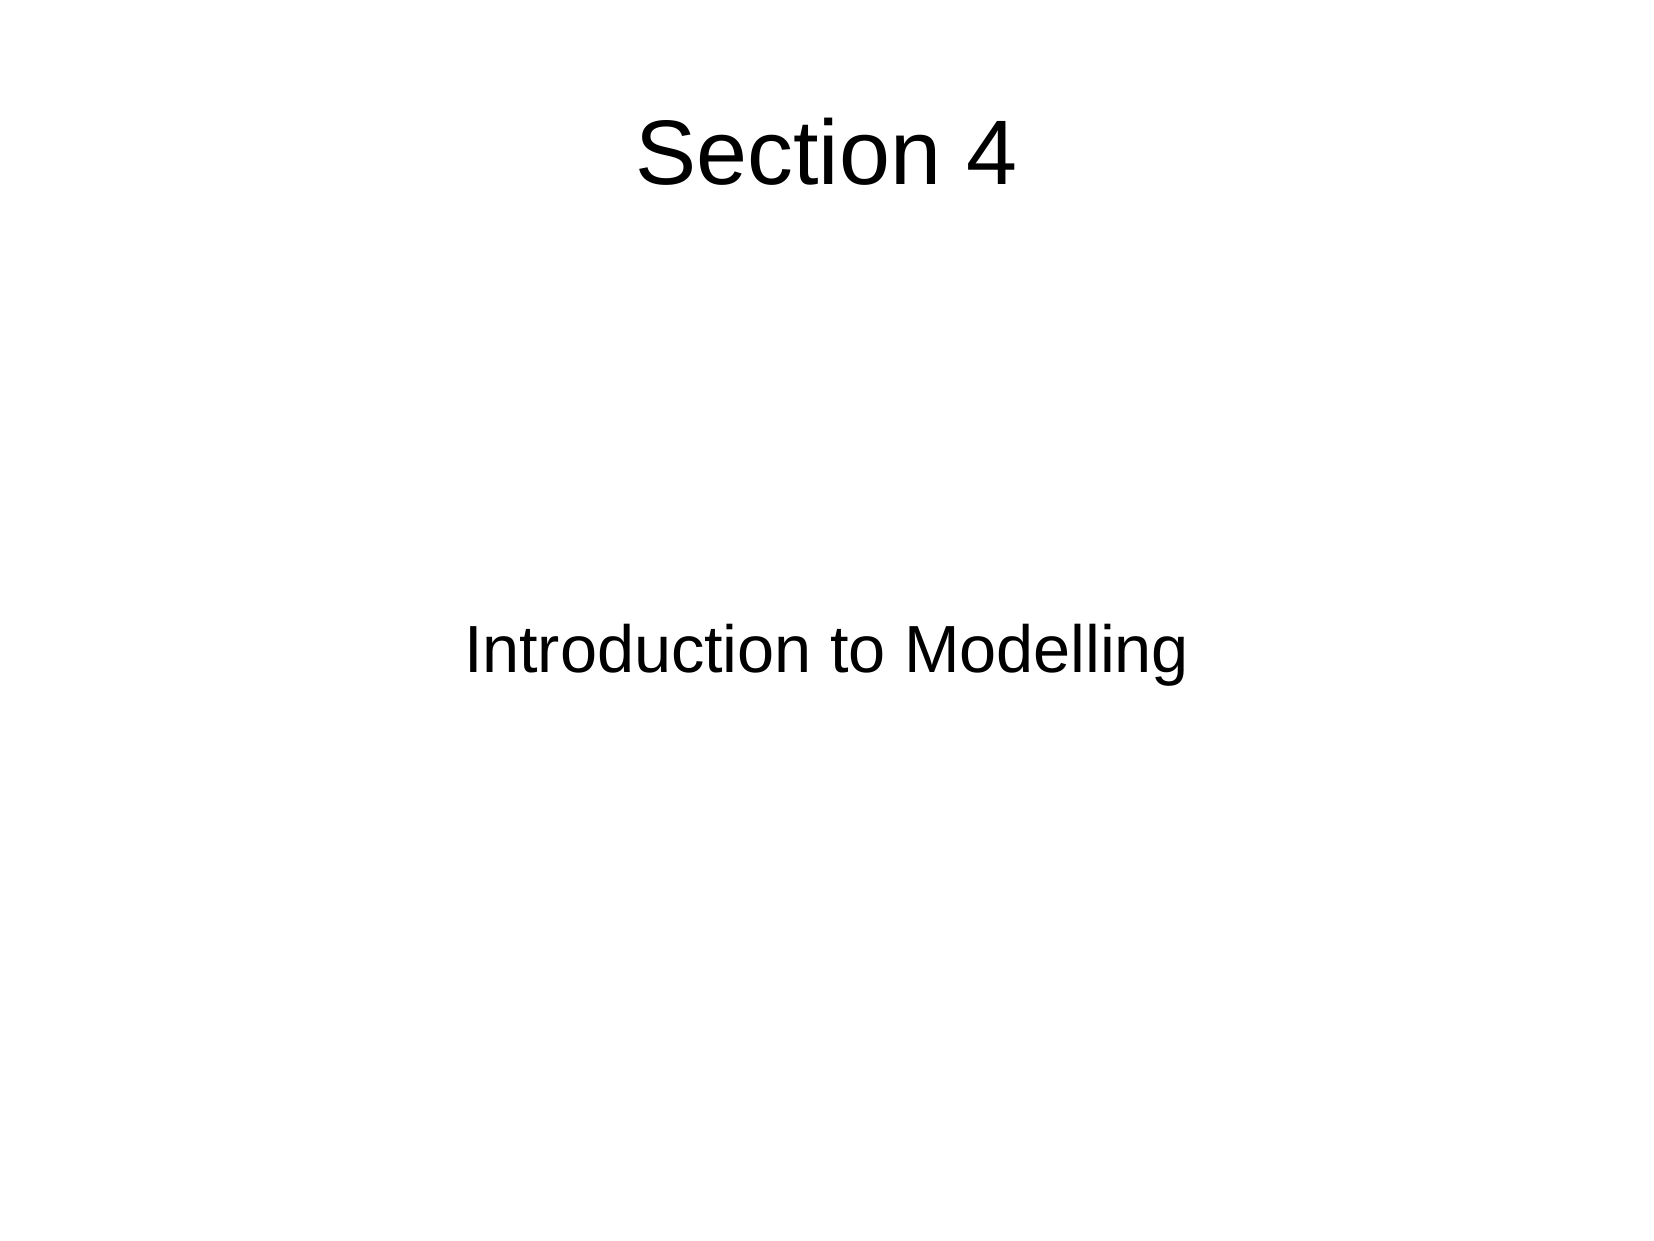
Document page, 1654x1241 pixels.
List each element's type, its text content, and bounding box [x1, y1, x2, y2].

subtitle Introduction to Modelling [82, 290, 1571, 1010]
title Section 4 [82, 49, 1571, 257]
